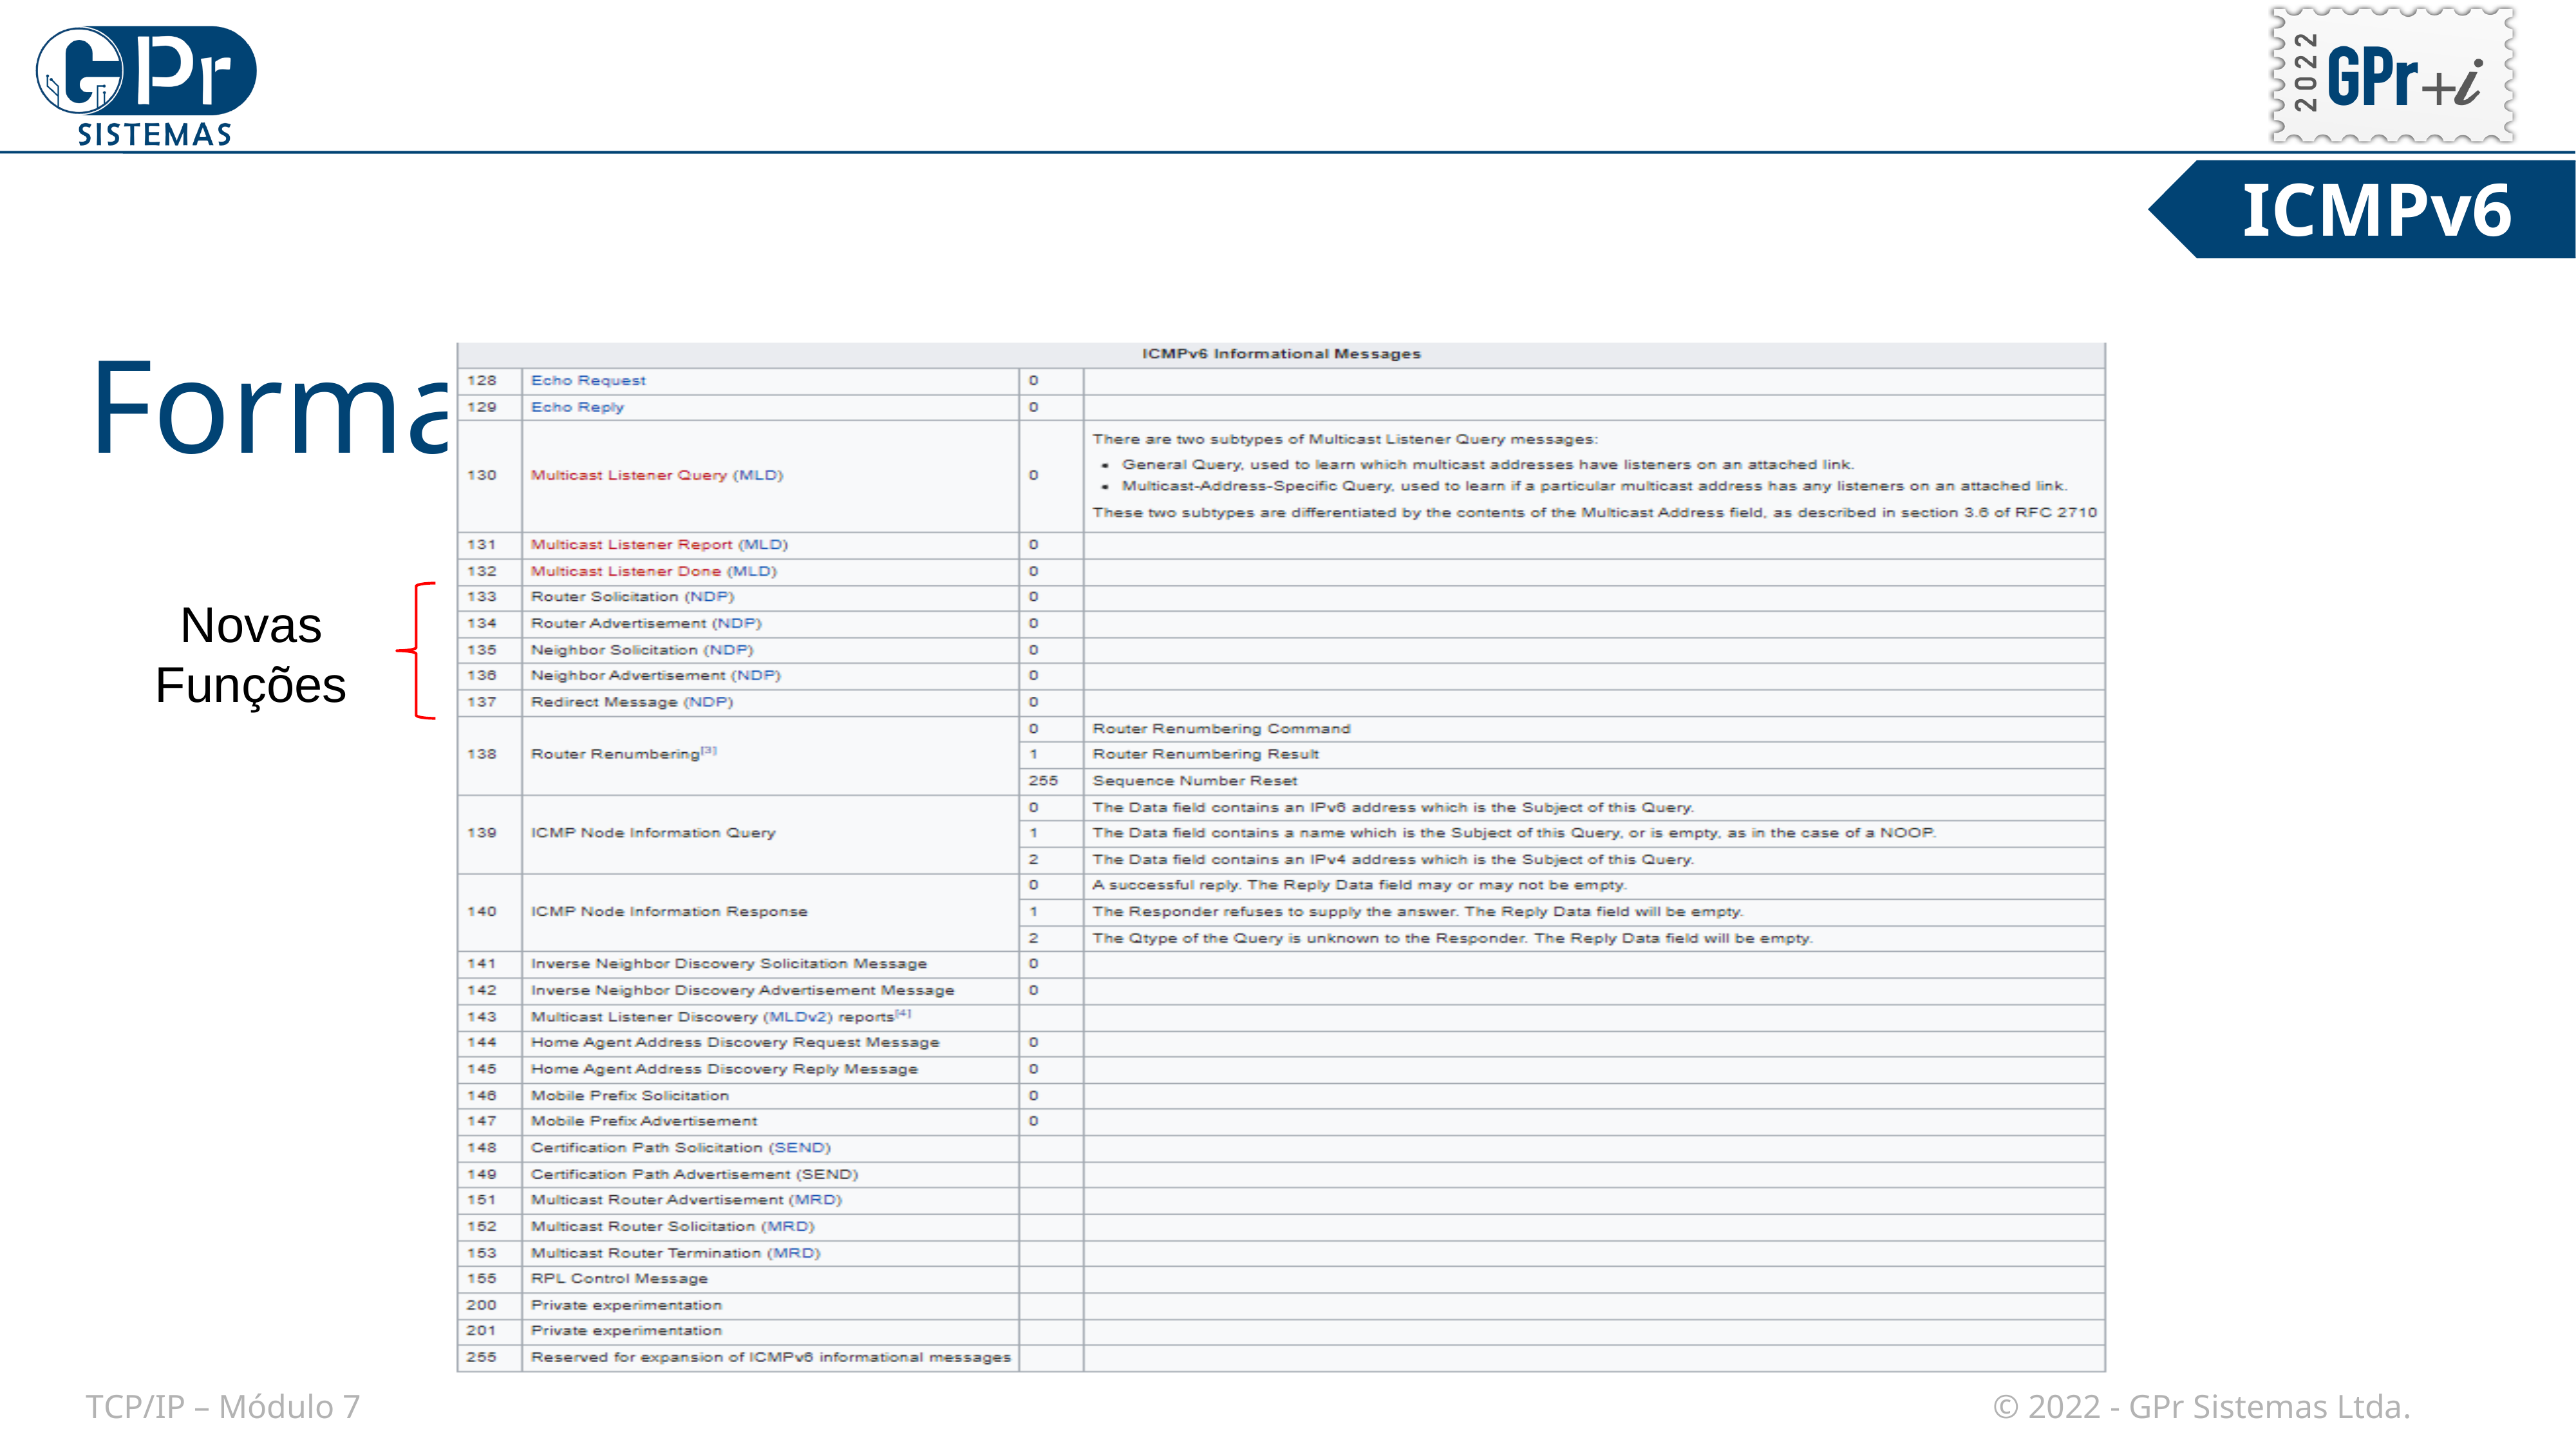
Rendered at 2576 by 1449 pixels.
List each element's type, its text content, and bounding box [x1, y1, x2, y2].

text_box Novas Funções [133, 587, 370, 719]
picture [34, 26, 257, 147]
list Formato [80, 319, 2496, 1382]
picture [2268, 4, 2519, 145]
text_box ICMPv6 [2219, 157, 2537, 256]
text_box [2148, 160, 2576, 258]
picture [447, 343, 2130, 1381]
